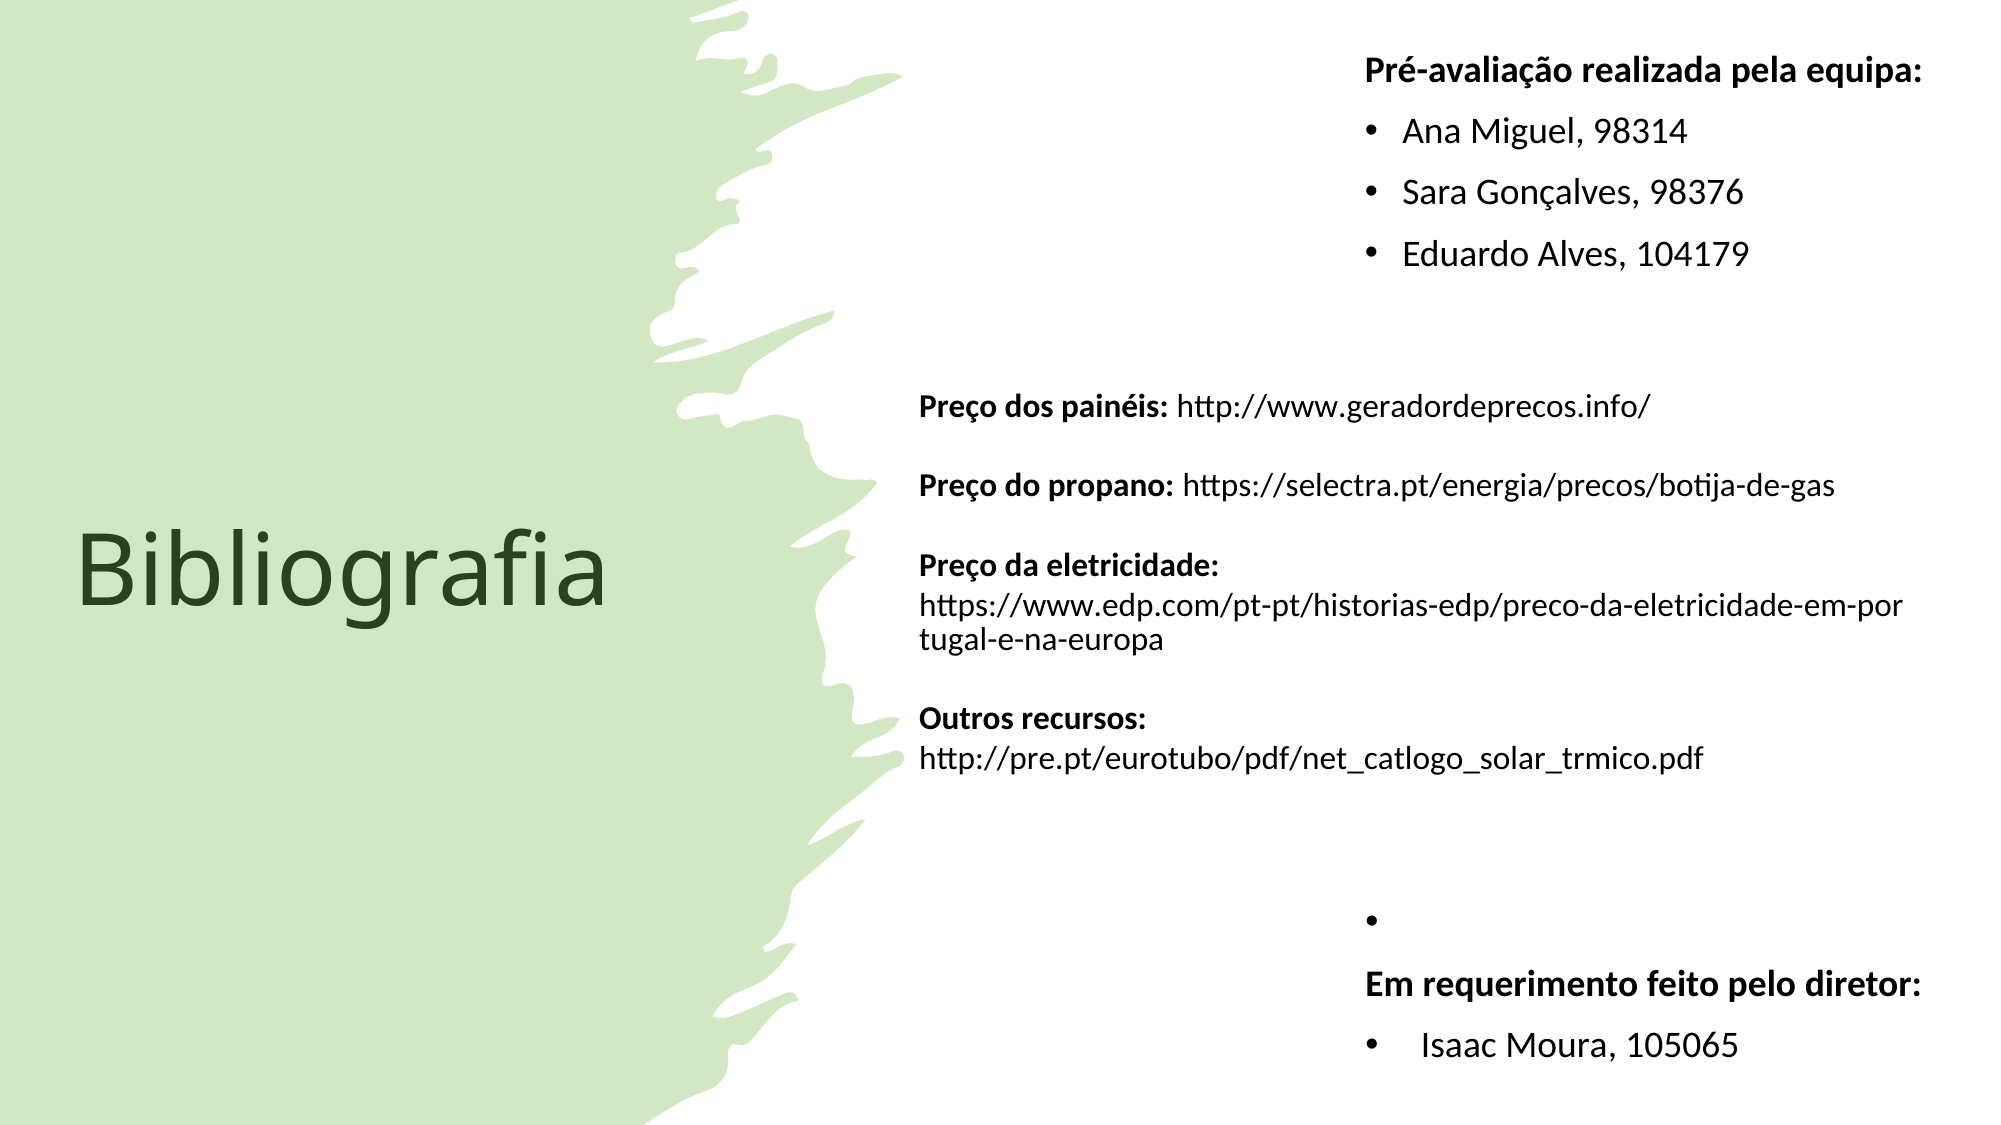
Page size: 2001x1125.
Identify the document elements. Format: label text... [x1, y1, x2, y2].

text_box Preço dos painéis: http://www.geradordeprecos.info/ Preço do propano: https://selectra.pt/energia/precos/botija-de-gas Preço da eletricidade: https://www.edp.com/pt-pt/historias-edp/preco-da-eletricidade-em-portugal-e-na-europa Outros recursos: http://pre.pt/eurotubo/pdf/net_catlogo_solar_trmico.pdf [904, 376, 1928, 801]
text_box [0, 0, 2000, 1125]
text_box Em requerimento feito pelo diretor: Isaac Moura, 105065 [1350, 890, 1945, 1116]
title Bibliografia [58, 246, 776, 737]
list Pré-avaliação realizada pela equipa: Ana Miguel, 98314 Sara Gonçalves, 98376 Eduardo Alves, 104179 [1349, 42, 1943, 341]
